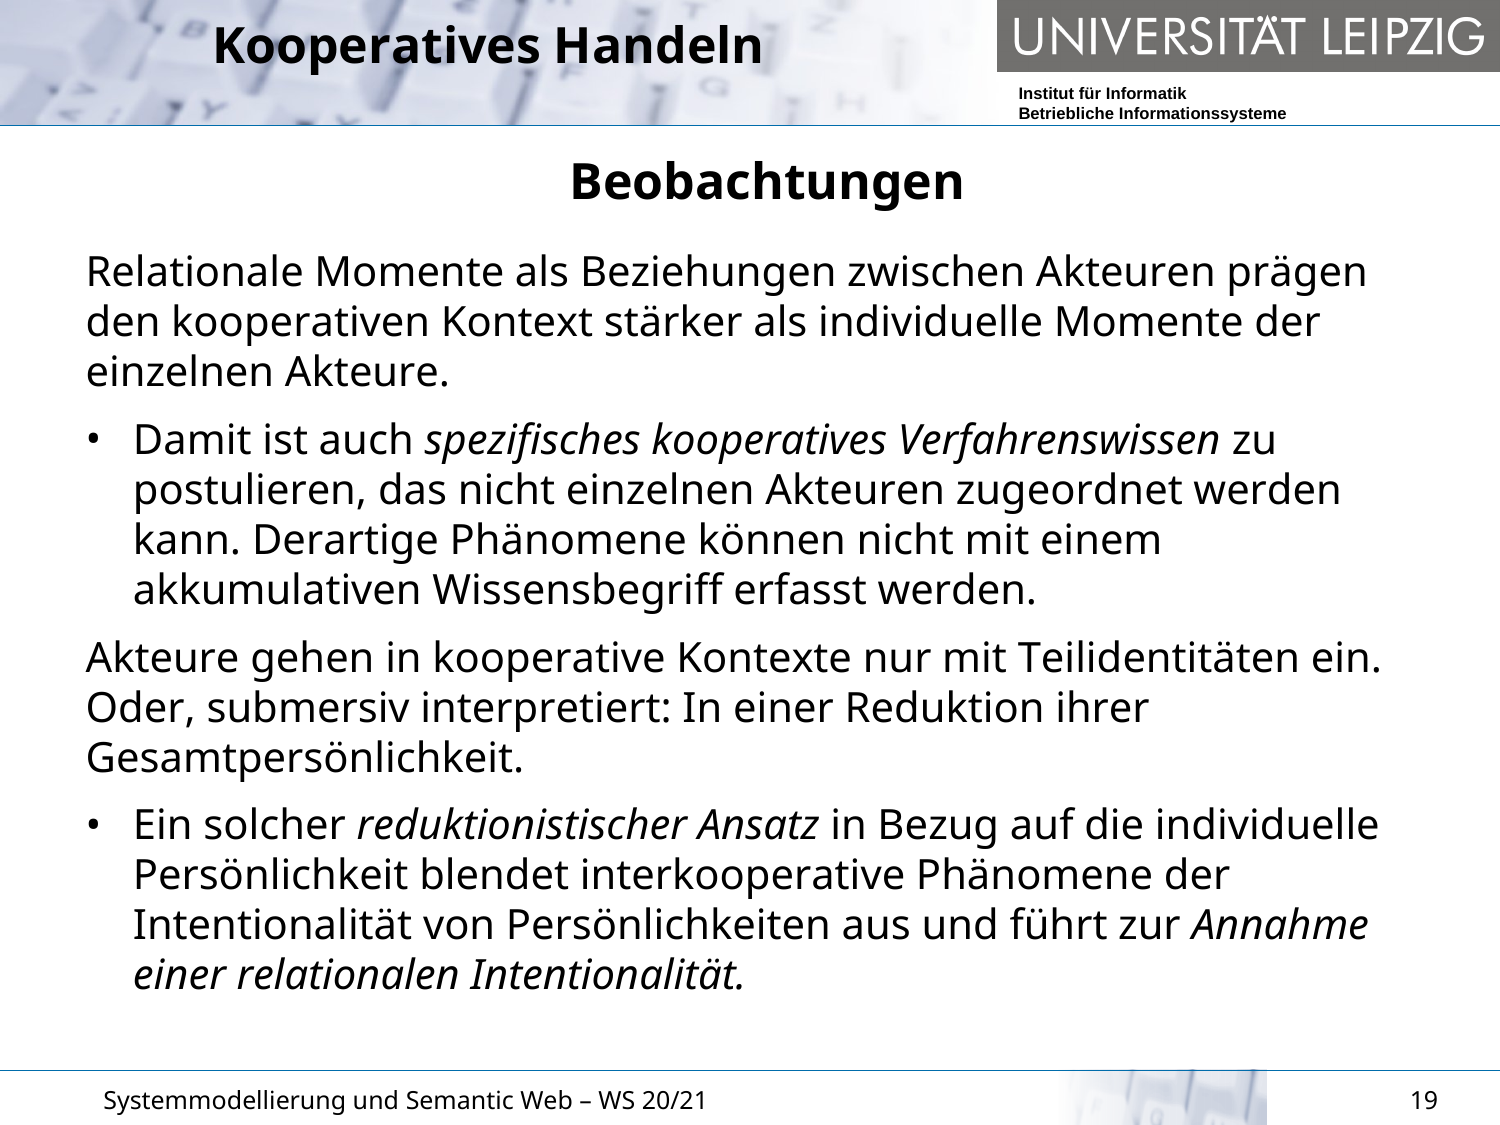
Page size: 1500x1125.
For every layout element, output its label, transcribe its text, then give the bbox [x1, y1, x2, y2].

text_box Beobachtungen Relationale Momente als Beziehungen zwischen Akteuren prägen den kooperativen Kontext stärker als individuelle Momente der einzelnen Akteure. Damit ist auch spezifisches kooperatives Verfahrenswissen zu postulieren, das nicht einzelnen Akteuren zugeordnet werden kann. Derartige Phänomene können nicht mit einem akkumulativen Wissensbegriff erfasst werden. Akteure gehen in kooperative Kontexte nur mit Teilidentitäten ein. Oder, submersiv interpretiert: In einer Reduktion ihrer Gesamtpersönlichkeit. Ein solcher reduktionistischer Ansatz in Bezug auf die individuelle Persönlichkeit blendet interkooperative Phänomene der Intentionalität von Persönlichkeiten aus und führt zur Annahme einer relationalen Intentionalität. [70, 141, 1465, 1007]
text_box Kooperatives Handeln [197, 5, 780, 81]
picture [0, 0, 1500, 125]
picture [1057, 1071, 1267, 1125]
